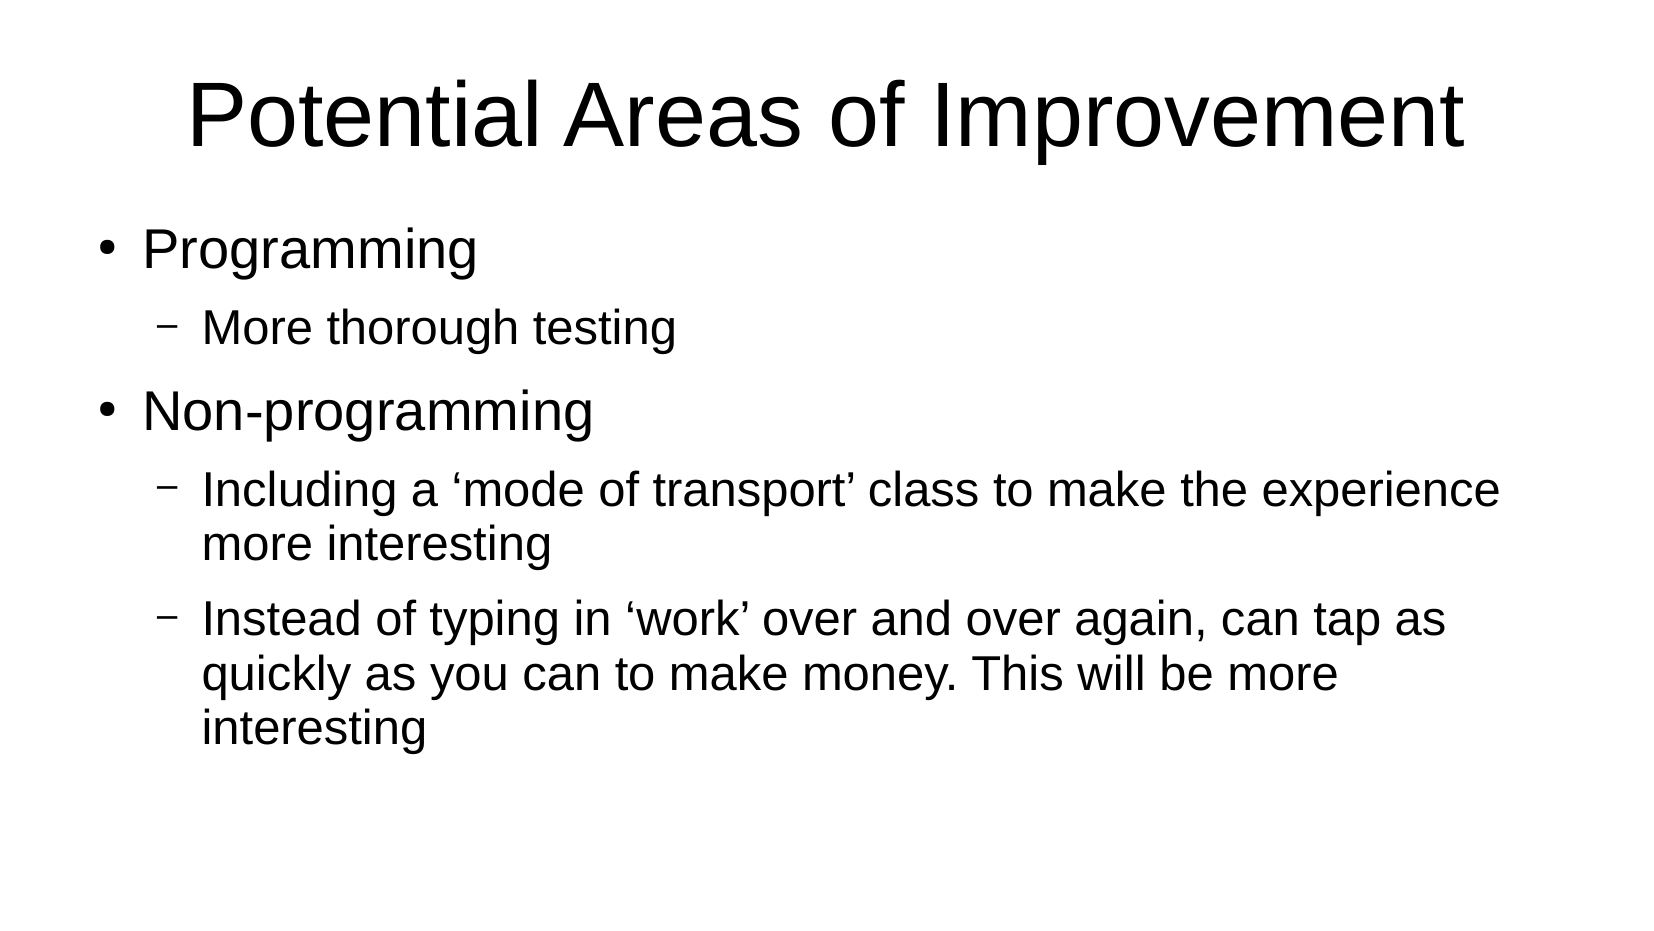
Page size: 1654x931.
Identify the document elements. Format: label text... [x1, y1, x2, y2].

title Potential Areas of Improvement [82, 37, 1571, 193]
list Programming More thorough testing Non-programming Including a ‘mode of transport’ class to make the experience more interesting Instead of typing in ‘work’ over and over again, can tap as quickly as you can to make money. This will be more interesting [82, 217, 1571, 758]
